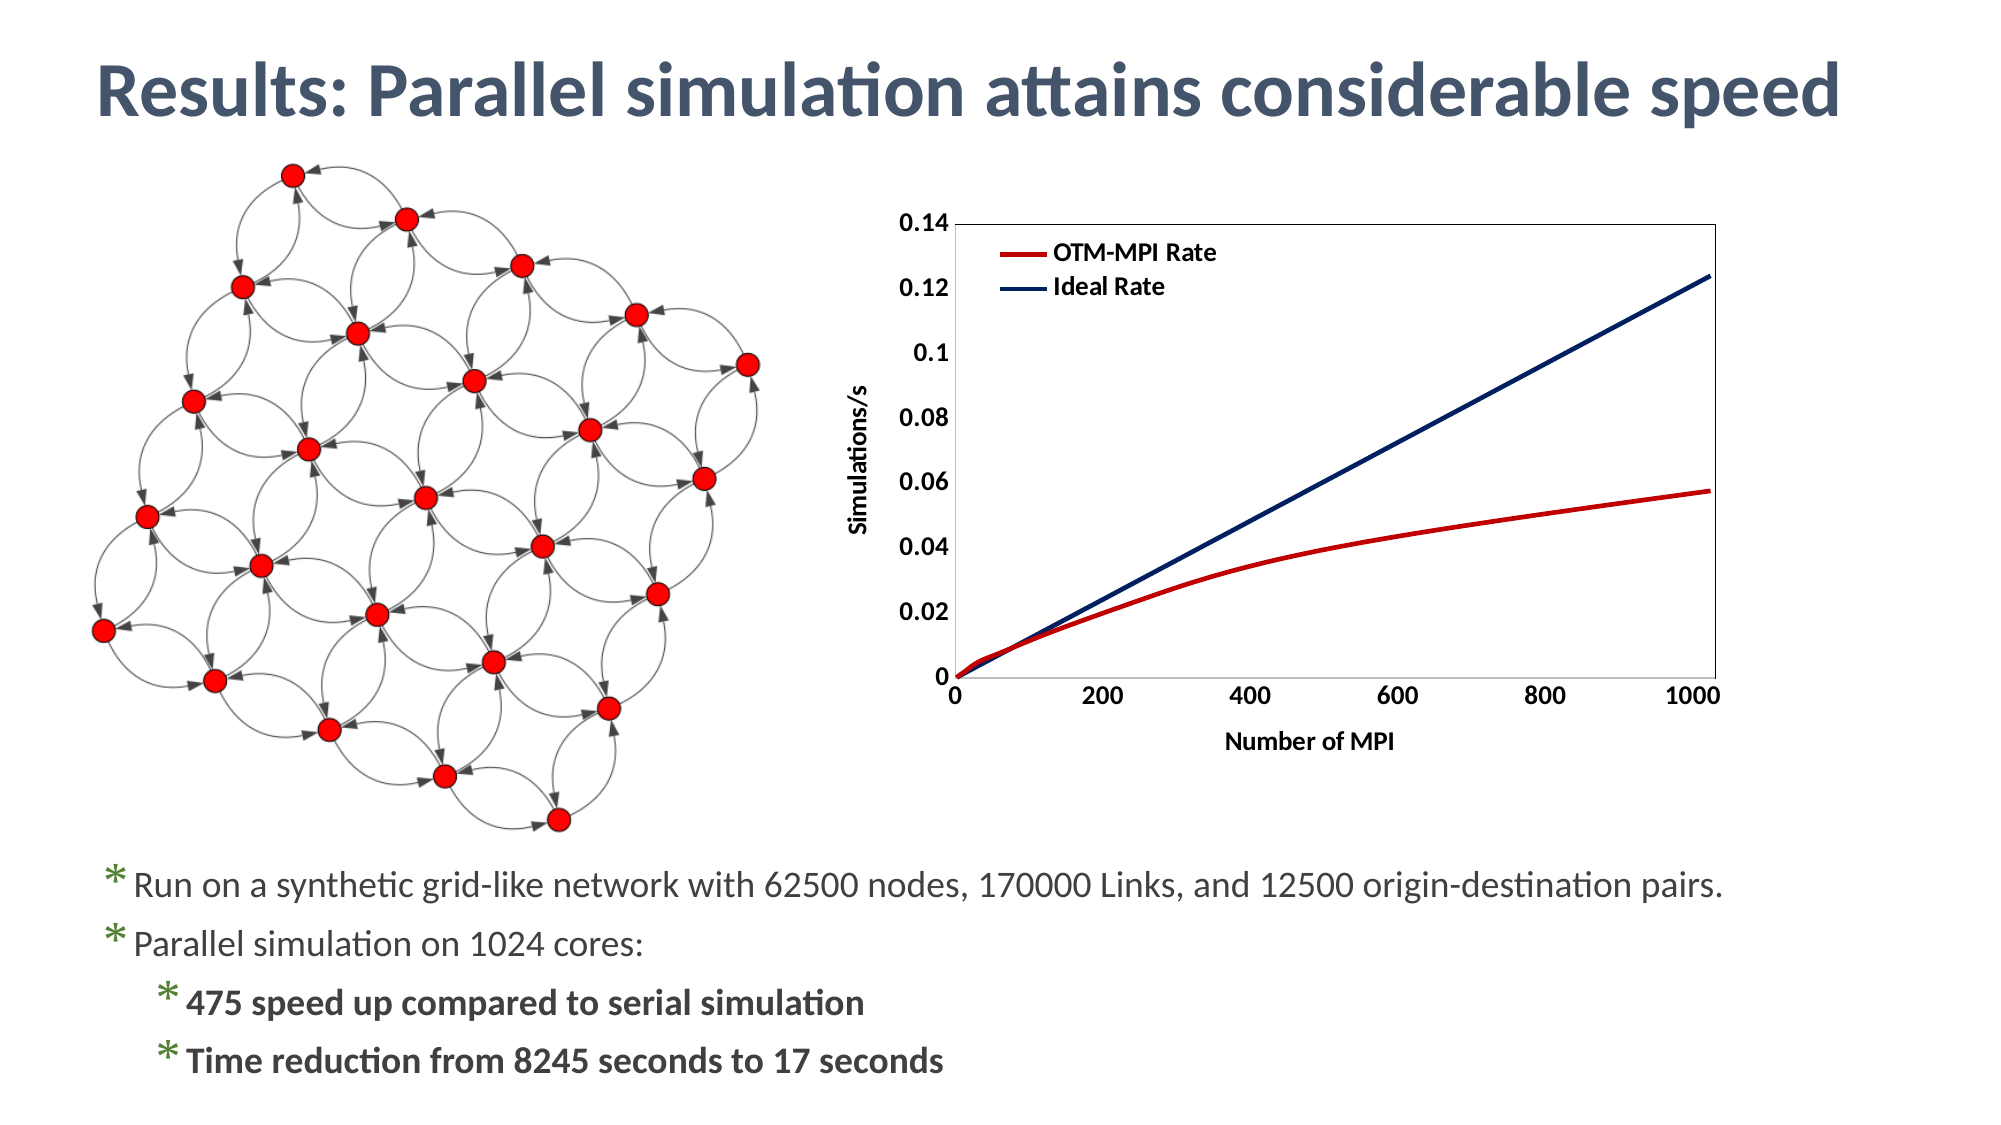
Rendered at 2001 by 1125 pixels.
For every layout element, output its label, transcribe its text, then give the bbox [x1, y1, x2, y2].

picture [81, 153, 771, 843]
text_box Run on a synthetic grid-like network with 62500 nodes, 170000 Links, and 12500 origin-destination pairs. Parallel simulation on 1024 cores: 475 speed up compared to serial simulation Time reduction from 8245 seconds to 17 seconds [81, 852, 1879, 1086]
chart [827, 195, 1760, 767]
text_box Results: Parallel simulation attains considerable speed up [82, 30, 1927, 233]
